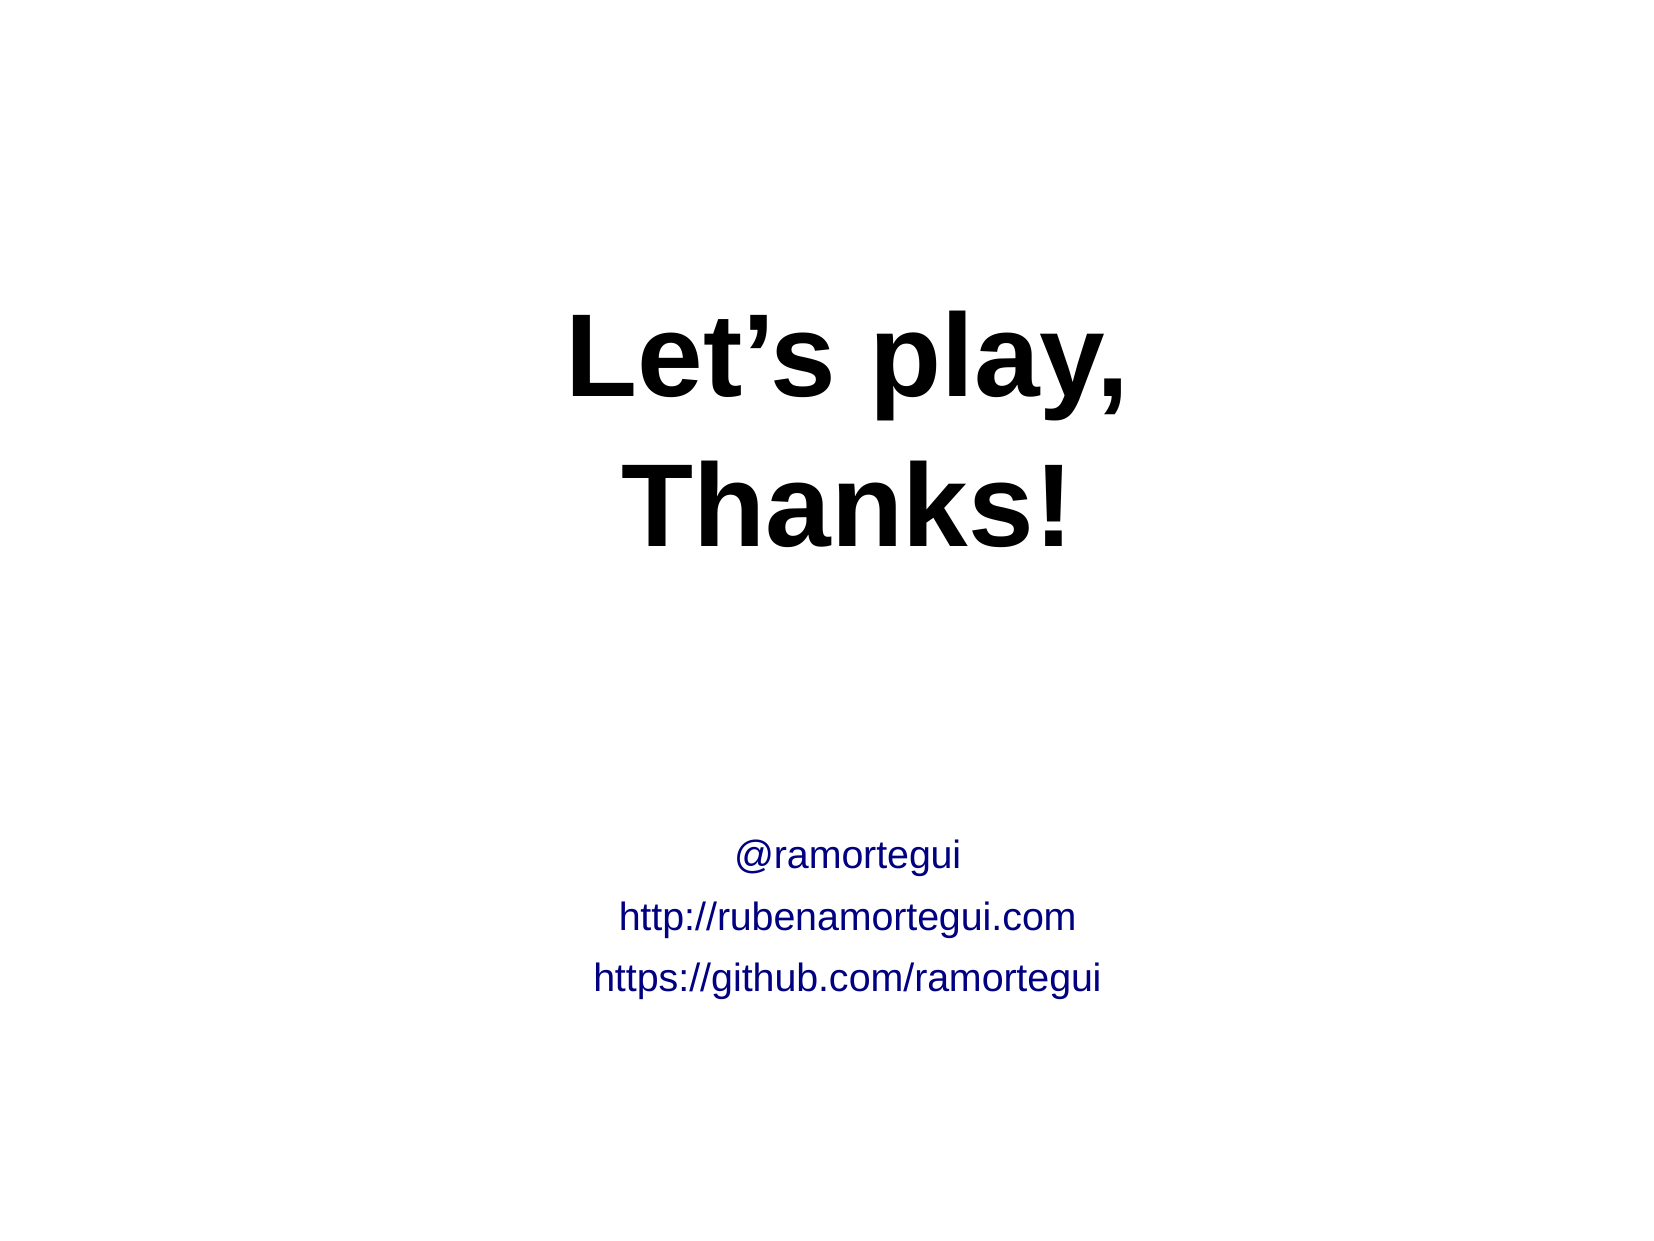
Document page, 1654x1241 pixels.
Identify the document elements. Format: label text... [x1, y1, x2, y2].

list Let’s play, Thanks! @ramortegui http://rubenamortegui.com https://github.com/ramortegui [82, 290, 1571, 1010]
